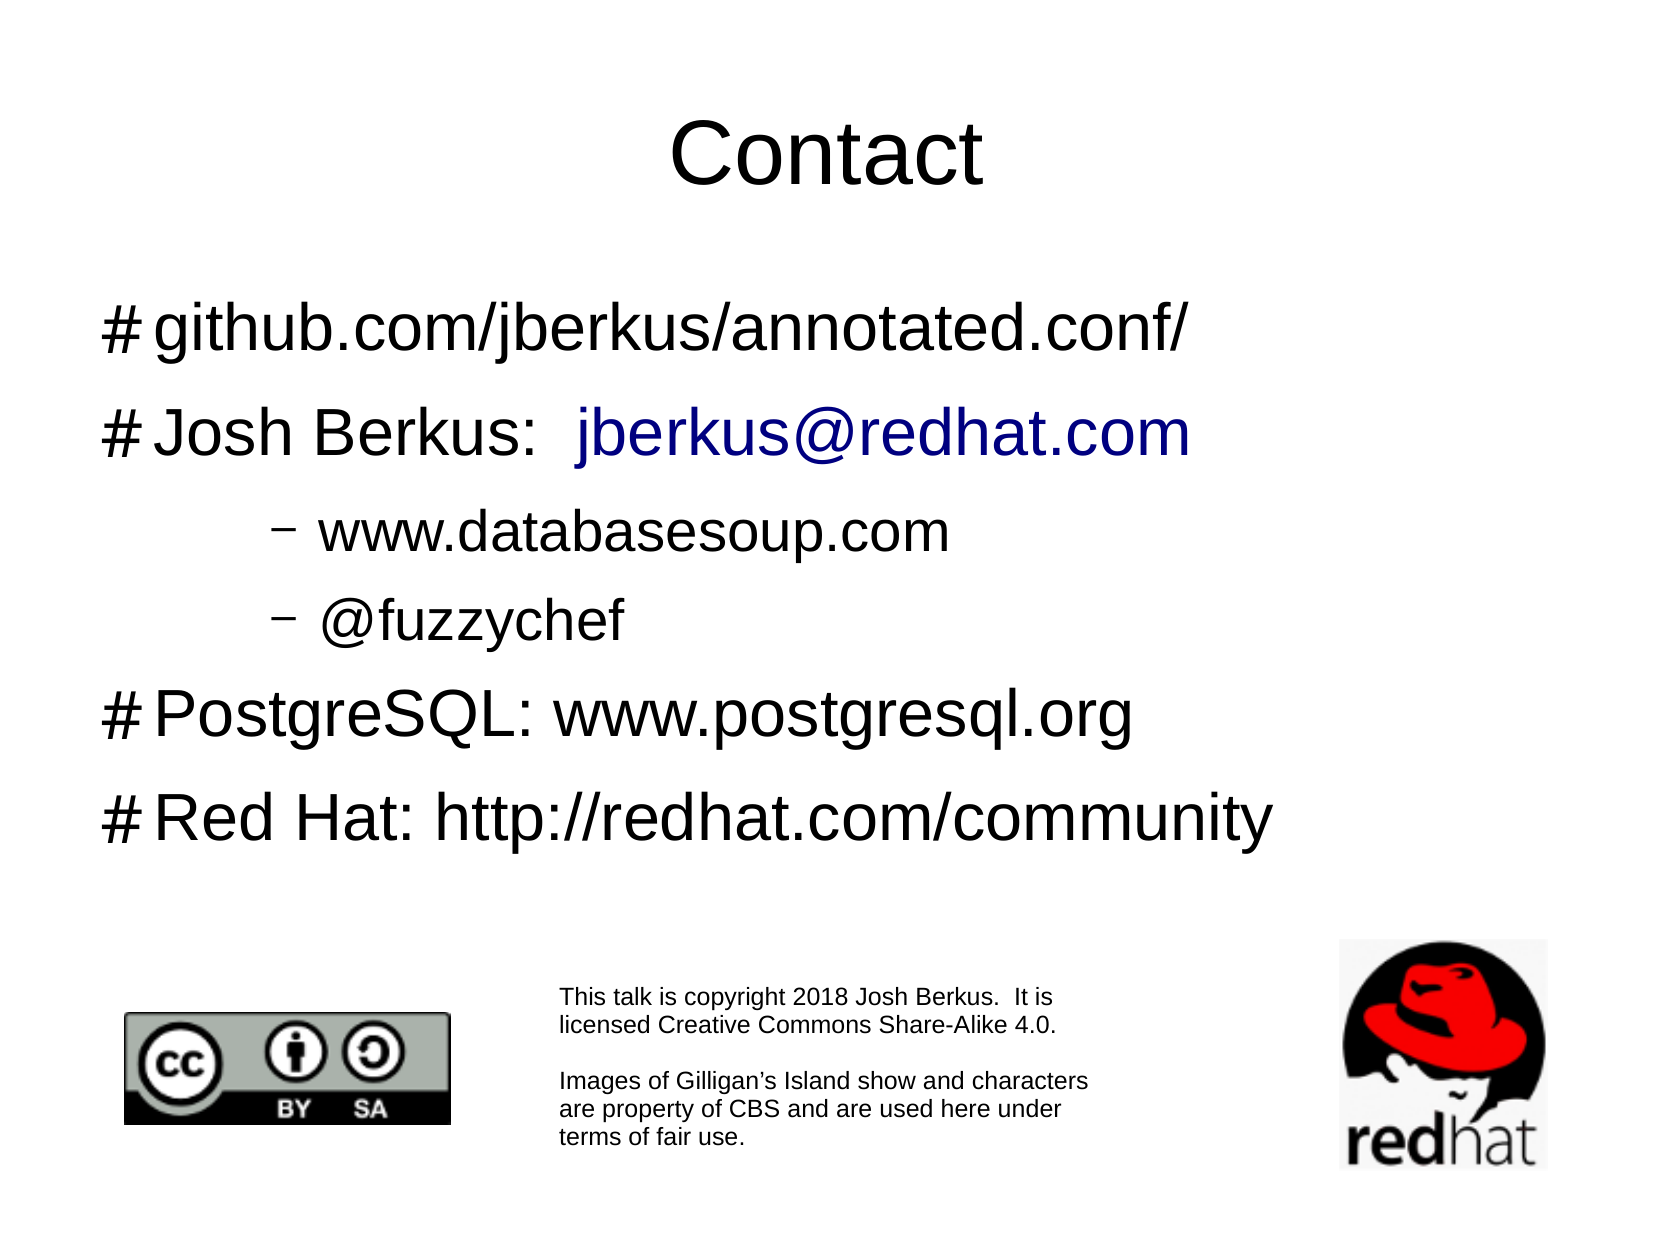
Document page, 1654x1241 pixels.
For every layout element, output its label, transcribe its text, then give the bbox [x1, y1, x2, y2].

list github.com/jberkus/annotated.conf/ Josh Berkus: jberkus@redhat.com www.databasesoup.com @fuzzychef PostgreSQL: www.postgresql.org Red Hat: http://redhat.com/community [82, 290, 1571, 856]
text_box This talk is copyright 2018 Josh Berkus. It is licensed Creative Commons Share-Alike 4.0. Images of Gilligan’s Island show and characters are property of CBS and are used here under terms of fair use. [544, 975, 1145, 1175]
picture [124, 1012, 451, 1126]
picture [1339, 939, 1548, 1171]
title Contact [82, 56, 1571, 250]
